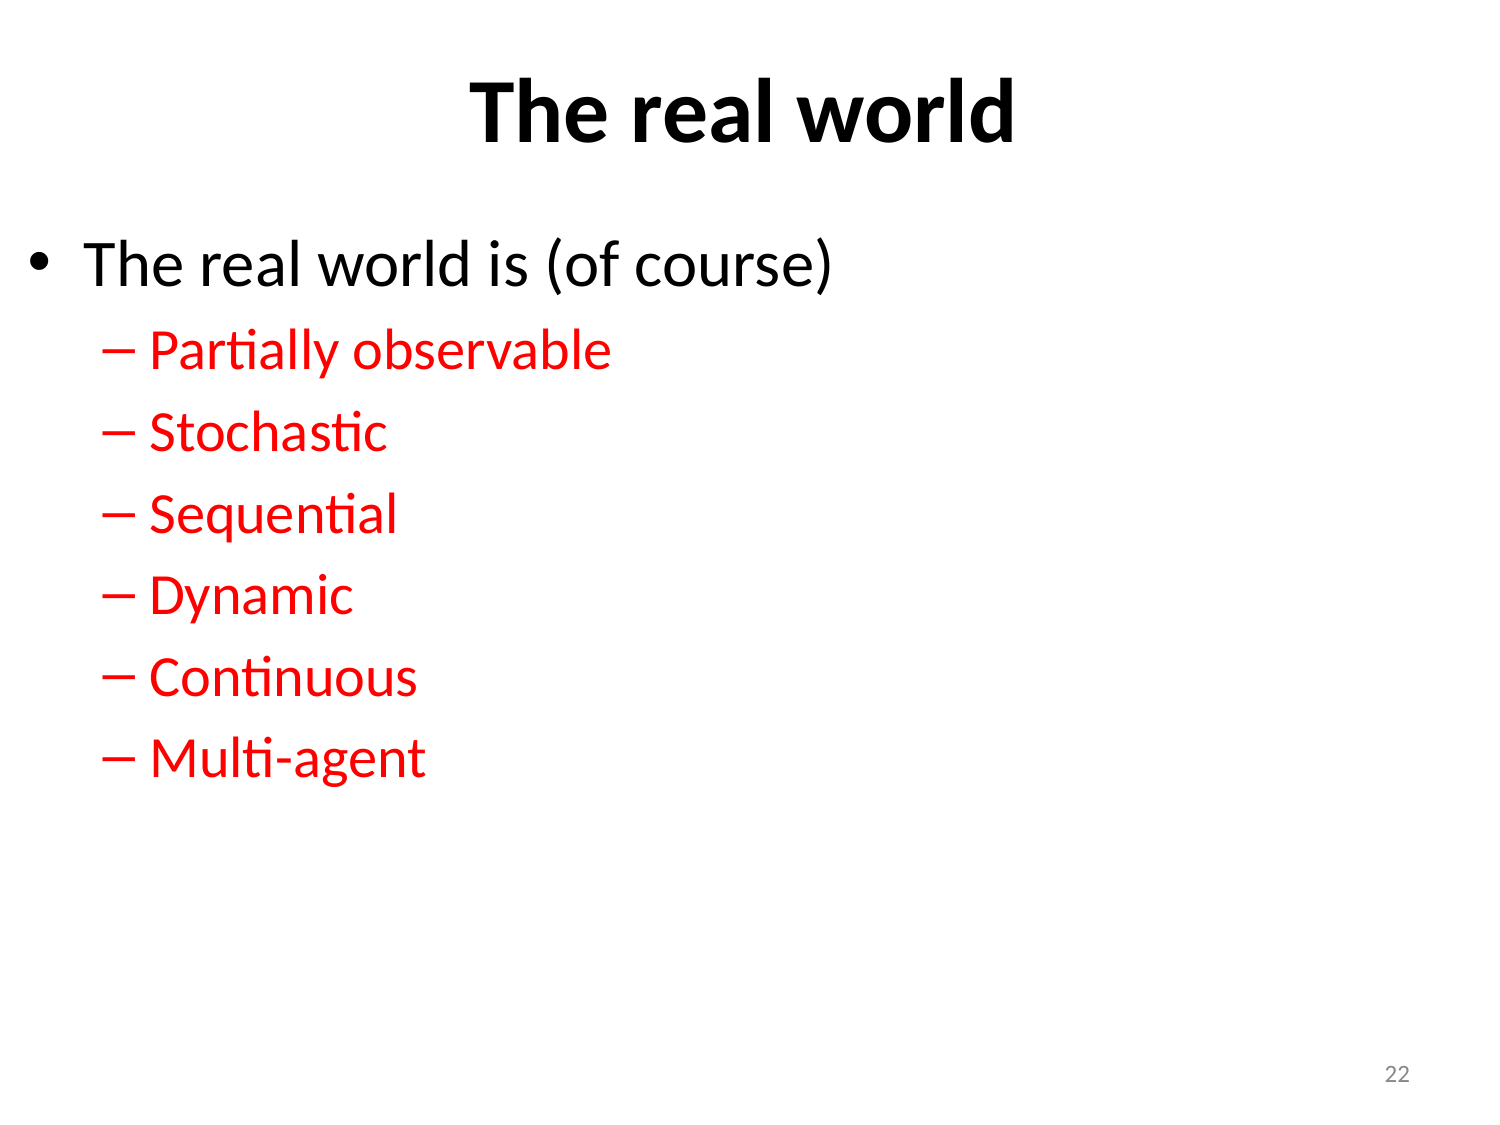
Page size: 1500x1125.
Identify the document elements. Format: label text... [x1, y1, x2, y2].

title The real world [12, 12, 1475, 200]
slide_number <number> [1074, 1042, 1425, 1103]
list The real world is (of course) Partially observable Stochastic Sequential Dynamic Continuous Multi-agent [12, 212, 1475, 1025]
